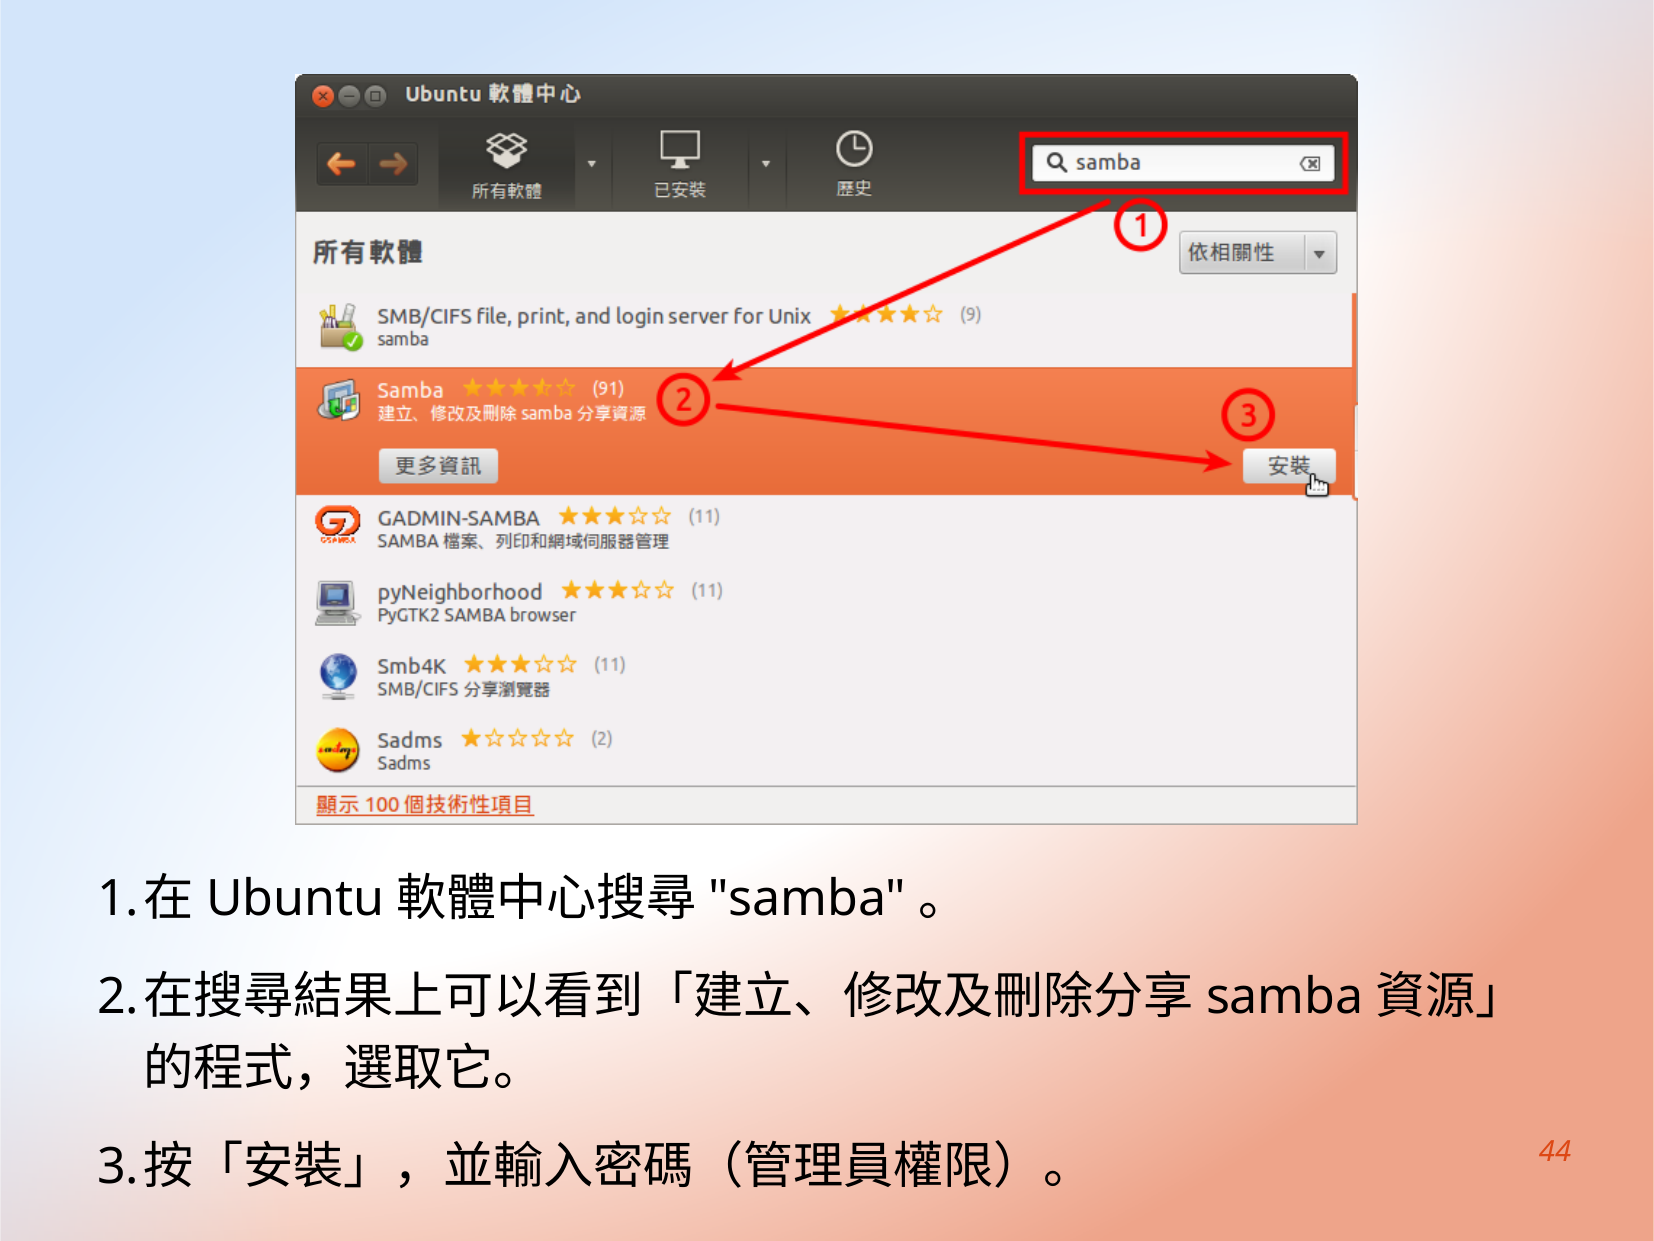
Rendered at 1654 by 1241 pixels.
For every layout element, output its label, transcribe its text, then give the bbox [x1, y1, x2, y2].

list 在Ubuntu軟體中心搜尋"samba"。 在搜尋結果上可以看到「建立、修改及刪除分享samba資源」的程式，選取它。 按「安裝」，並輸入密碼（管理員權限）。 [82, 857, 1571, 1201]
picture [0, 0, 1654, 1241]
